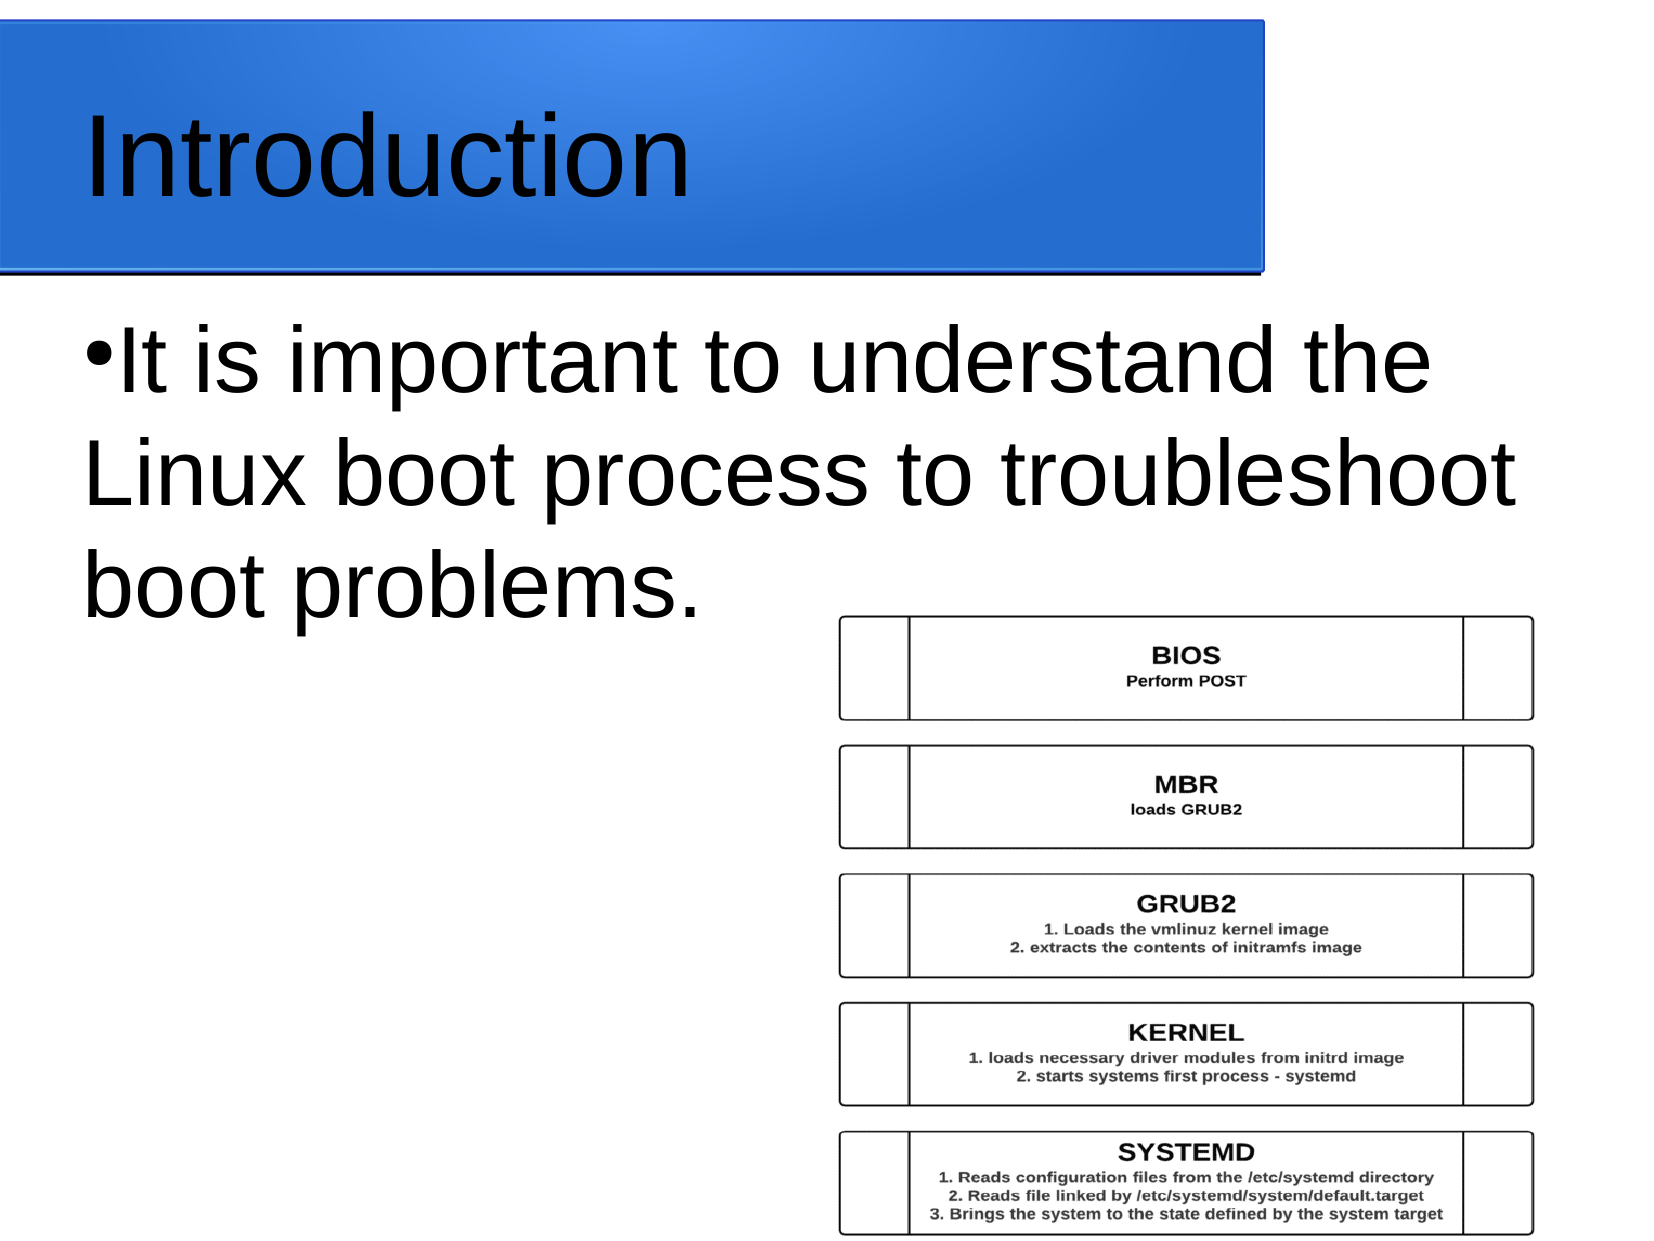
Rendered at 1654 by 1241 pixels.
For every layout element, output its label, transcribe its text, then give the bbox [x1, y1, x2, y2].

picture [766, 599, 1598, 1241]
list It is important to understand the Linux boot process to troubleshoot boot problems. [82, 299, 1571, 1019]
title Introduction [82, 47, 1235, 252]
